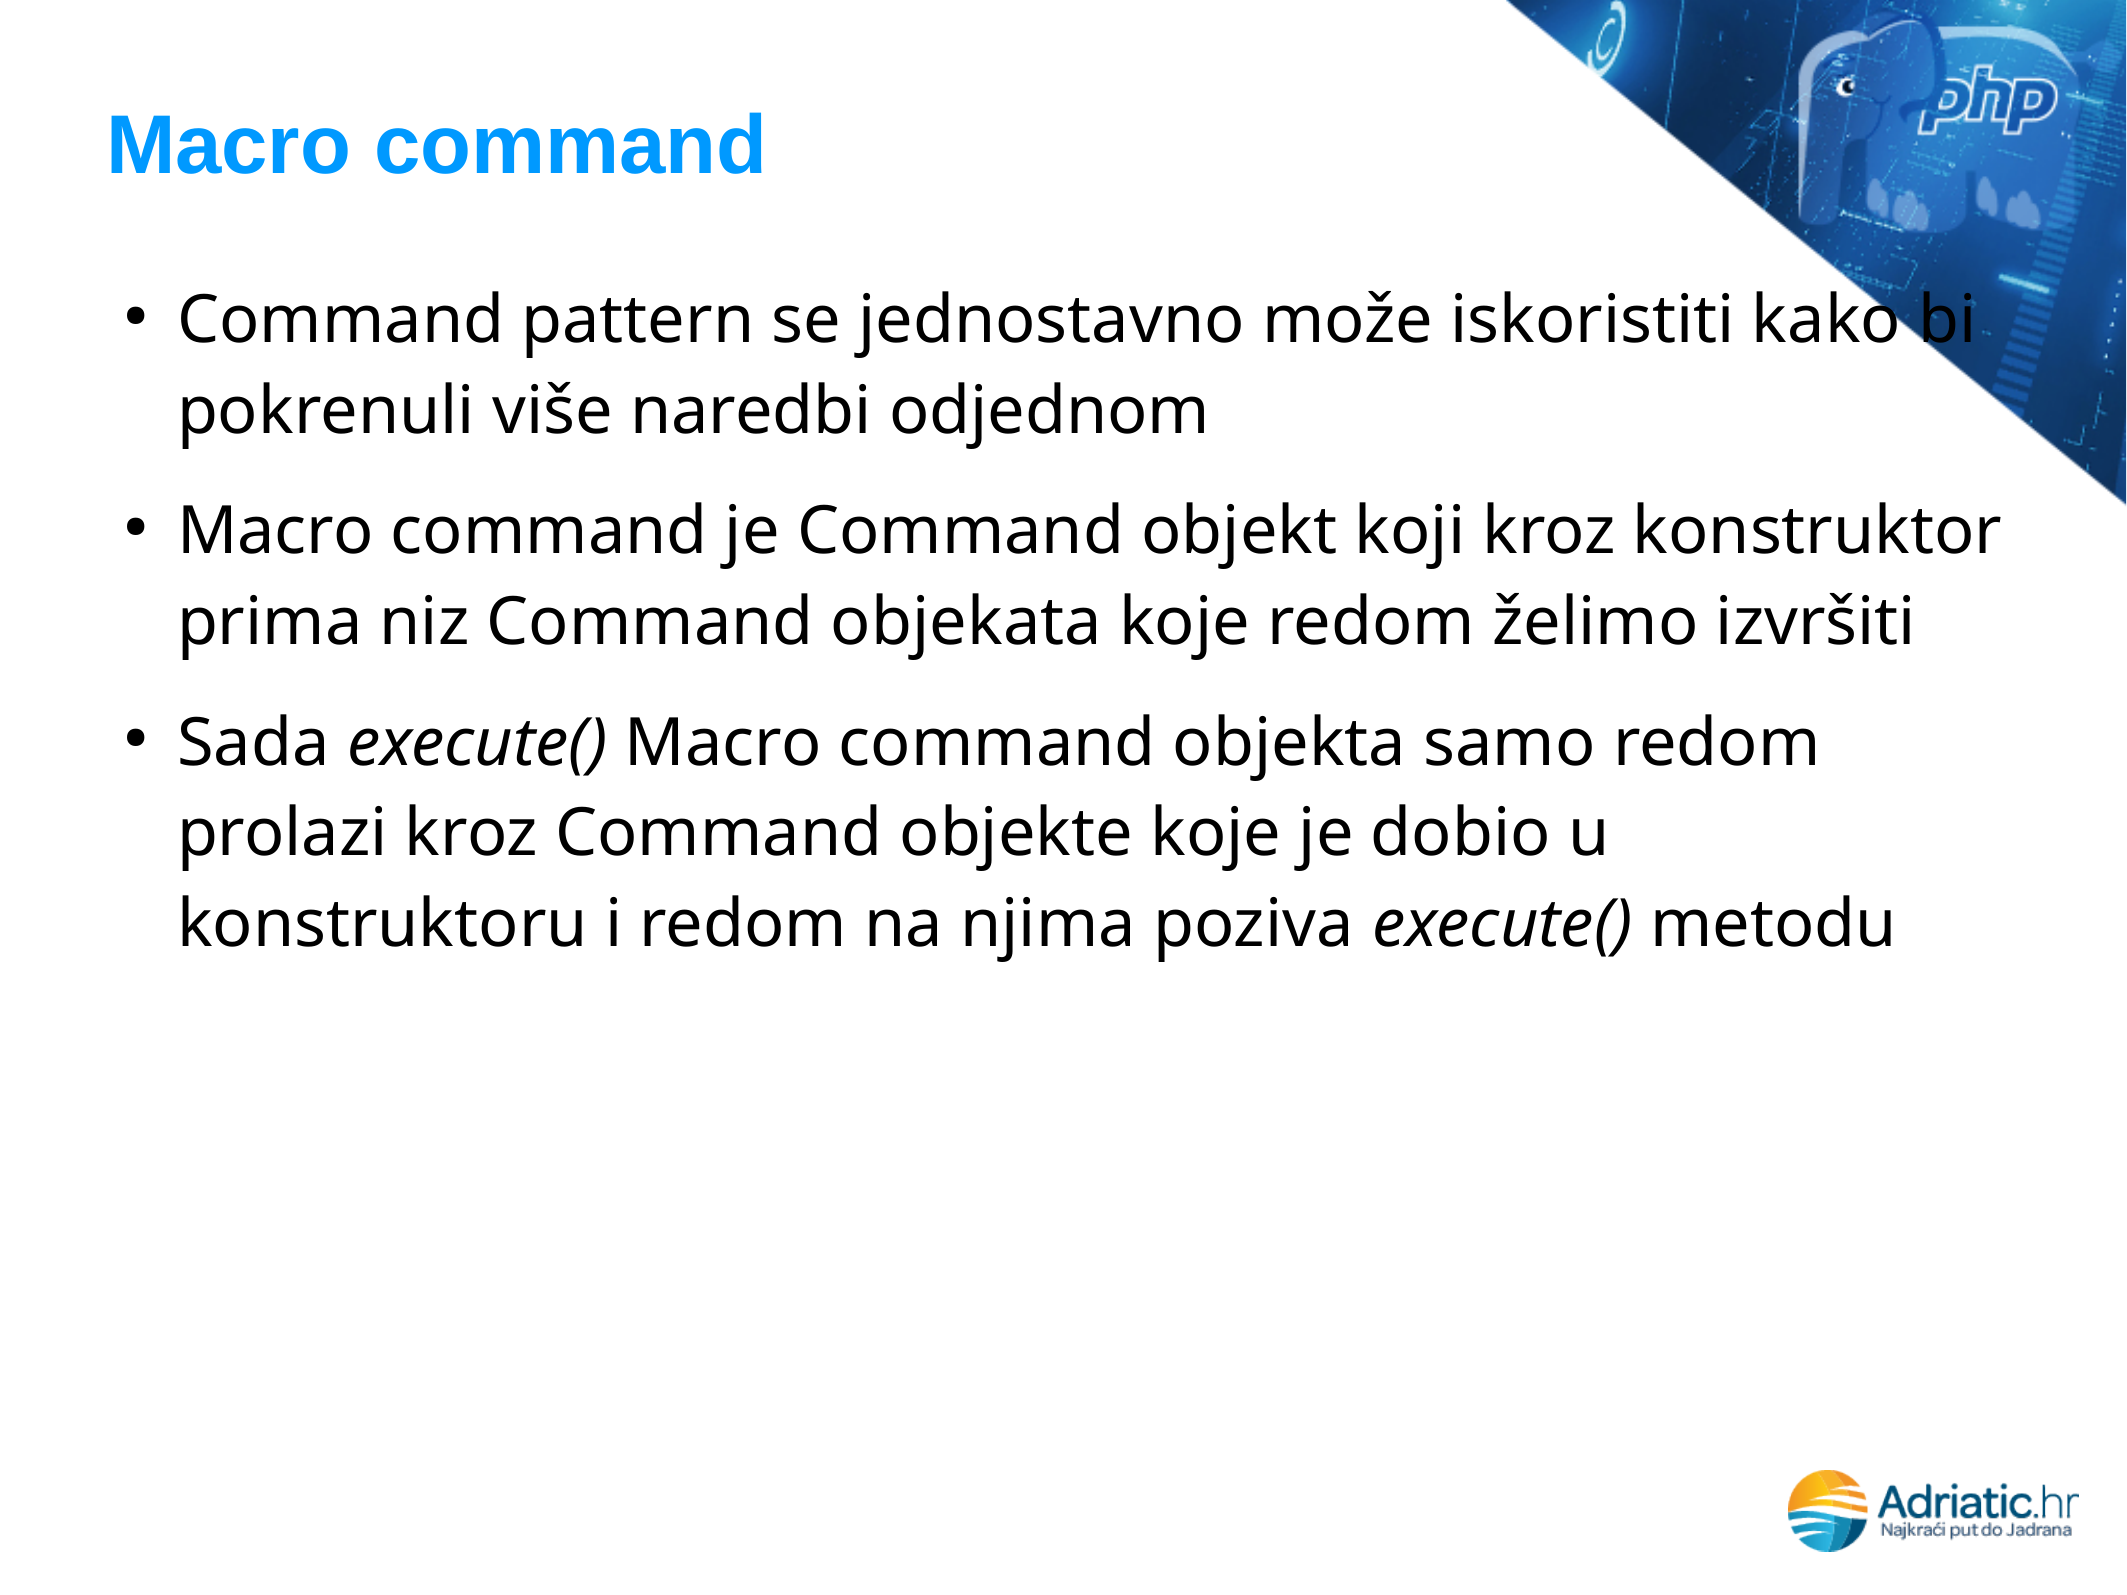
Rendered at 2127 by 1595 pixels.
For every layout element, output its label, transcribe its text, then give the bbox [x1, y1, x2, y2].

picture [1505, 0, 2127, 625]
title Macro command [106, 70, 1630, 219]
list Command pattern se jednostavno može iskoristiti kako bi pokrenuli više naredbi odjednom Macro command je Command objekt koji kroz konstruktor prima niz Command objekata koje redom želimo izvršiti Sada execute() Macro command objekta samo redom prolazi kroz Command objekte koje je dobio u konstruktoru i redom na njima poziva execute() metodu [106, 271, 2020, 1453]
picture [1788, 1470, 2079, 1552]
